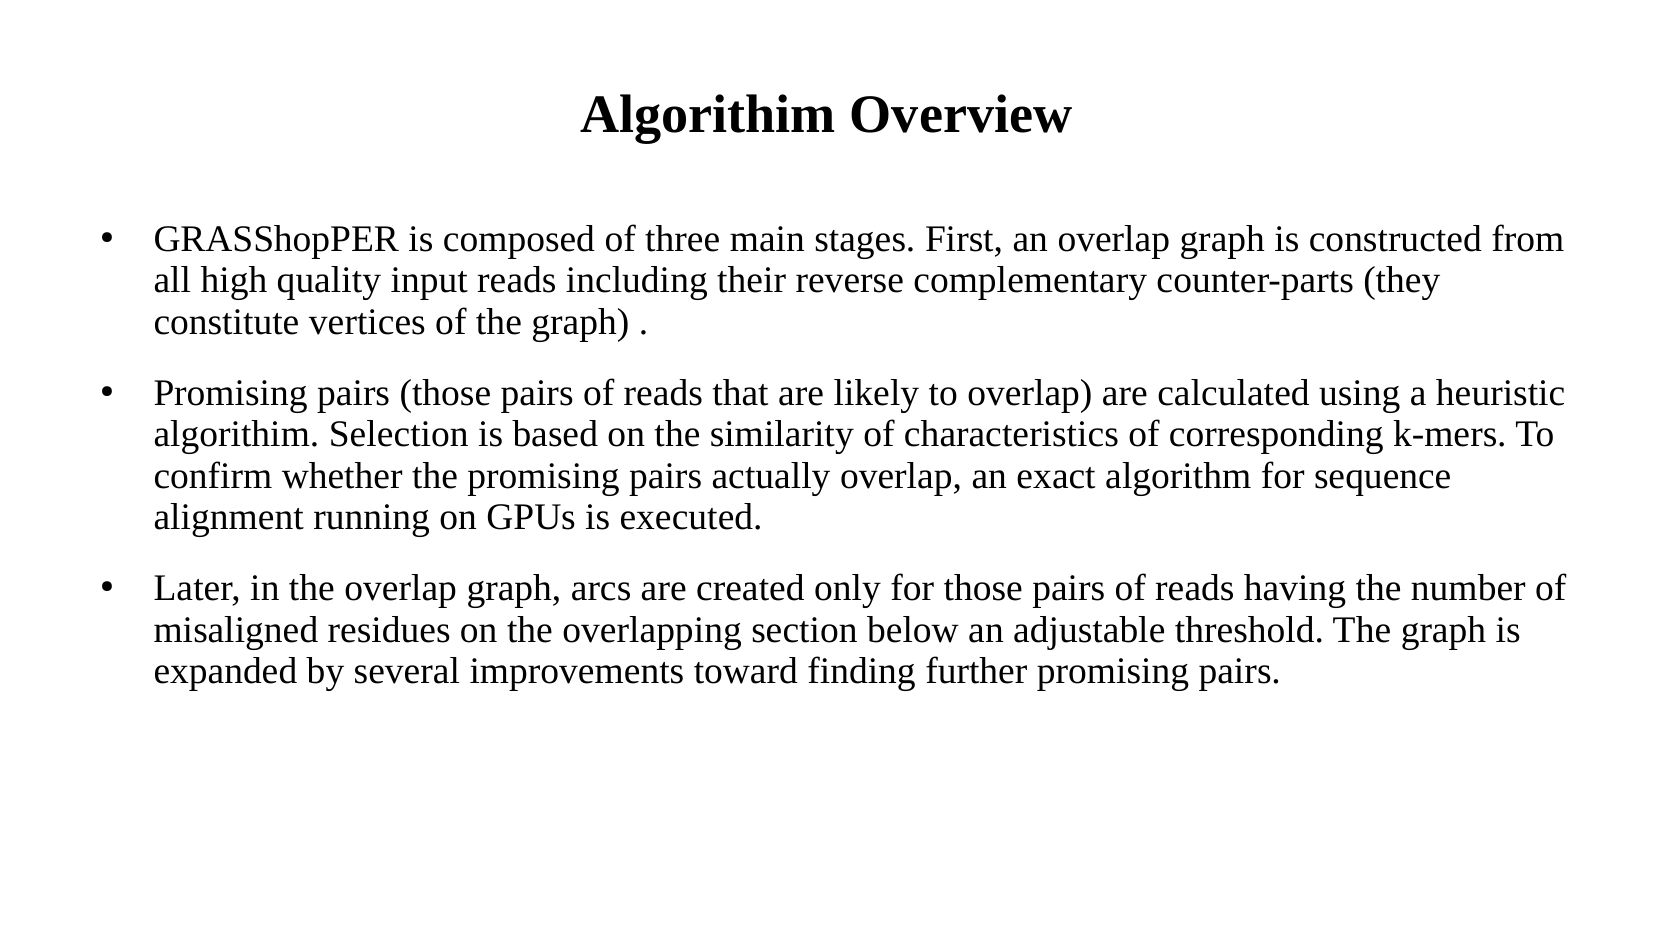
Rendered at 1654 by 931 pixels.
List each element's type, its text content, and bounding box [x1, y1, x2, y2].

title Algorithim Overview [82, 37, 1571, 193]
list GRASShopPER is composed of three main stages. First, an overlap graph is constructed from all high quality input reads including their reverse complementary counter-parts (they constitute vertices of the graph) . Promising pairs (those pairs of reads that are likely to overlap) are calculated using a heuristic algorithim. Selection is based on the similarity of characteristics of corresponding k-mers. To confirm whether the promising pairs actually overlap, an exact algorithm for sequence alignment running on GPUs is executed. Later, in the overlap graph, arcs are created only for those pairs of reads having the number of misaligned residues on the overlapping section below an adjustable threshold. The graph is expanded by several improvements toward finding further promising pairs. [82, 217, 1571, 758]
